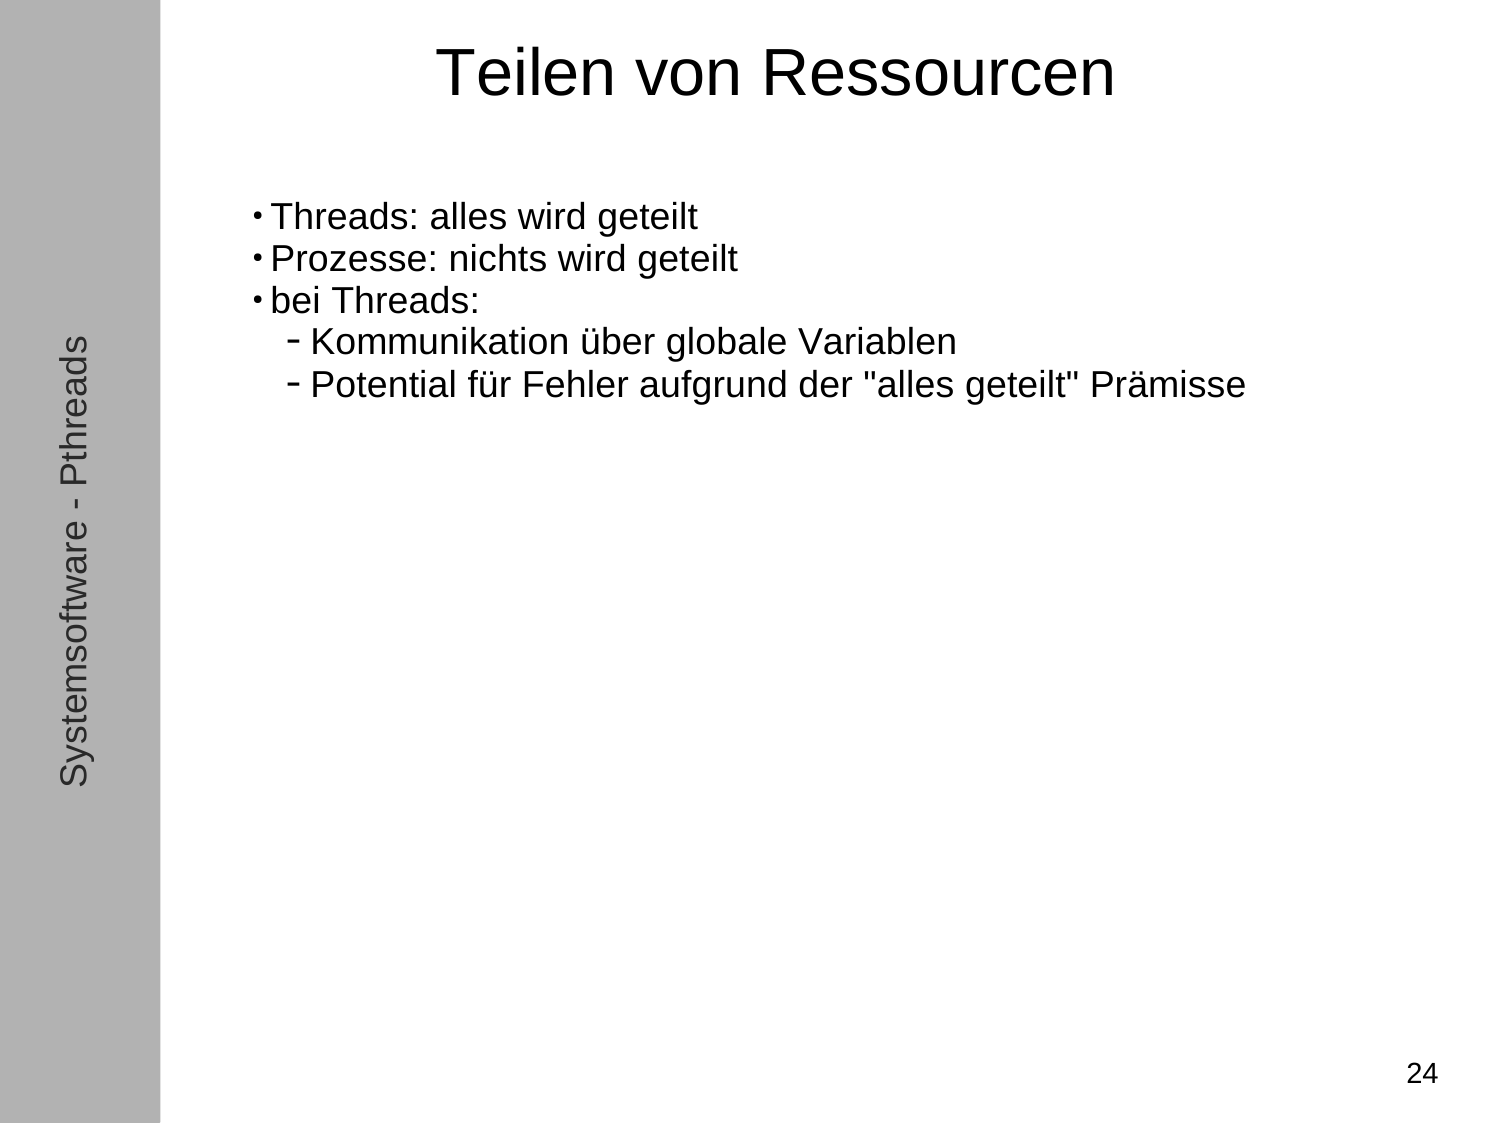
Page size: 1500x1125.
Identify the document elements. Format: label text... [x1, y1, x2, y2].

text_box Teilen von Ressourcen [384, 27, 1169, 123]
text_box Systemsoftware - Pthreads [47, 1, 121, 1124]
text_box [0, 0, 160, 1123]
text_box Threads: alles wird geteilt Prozesse: nichts wird geteilt bei Threads: Kommunikation über globale Variablen Potential für Fehler aufgrund der "alles geteilt" Prämisse [237, 187, 1448, 918]
text_box <number> [1406, 1057, 1500, 1106]
